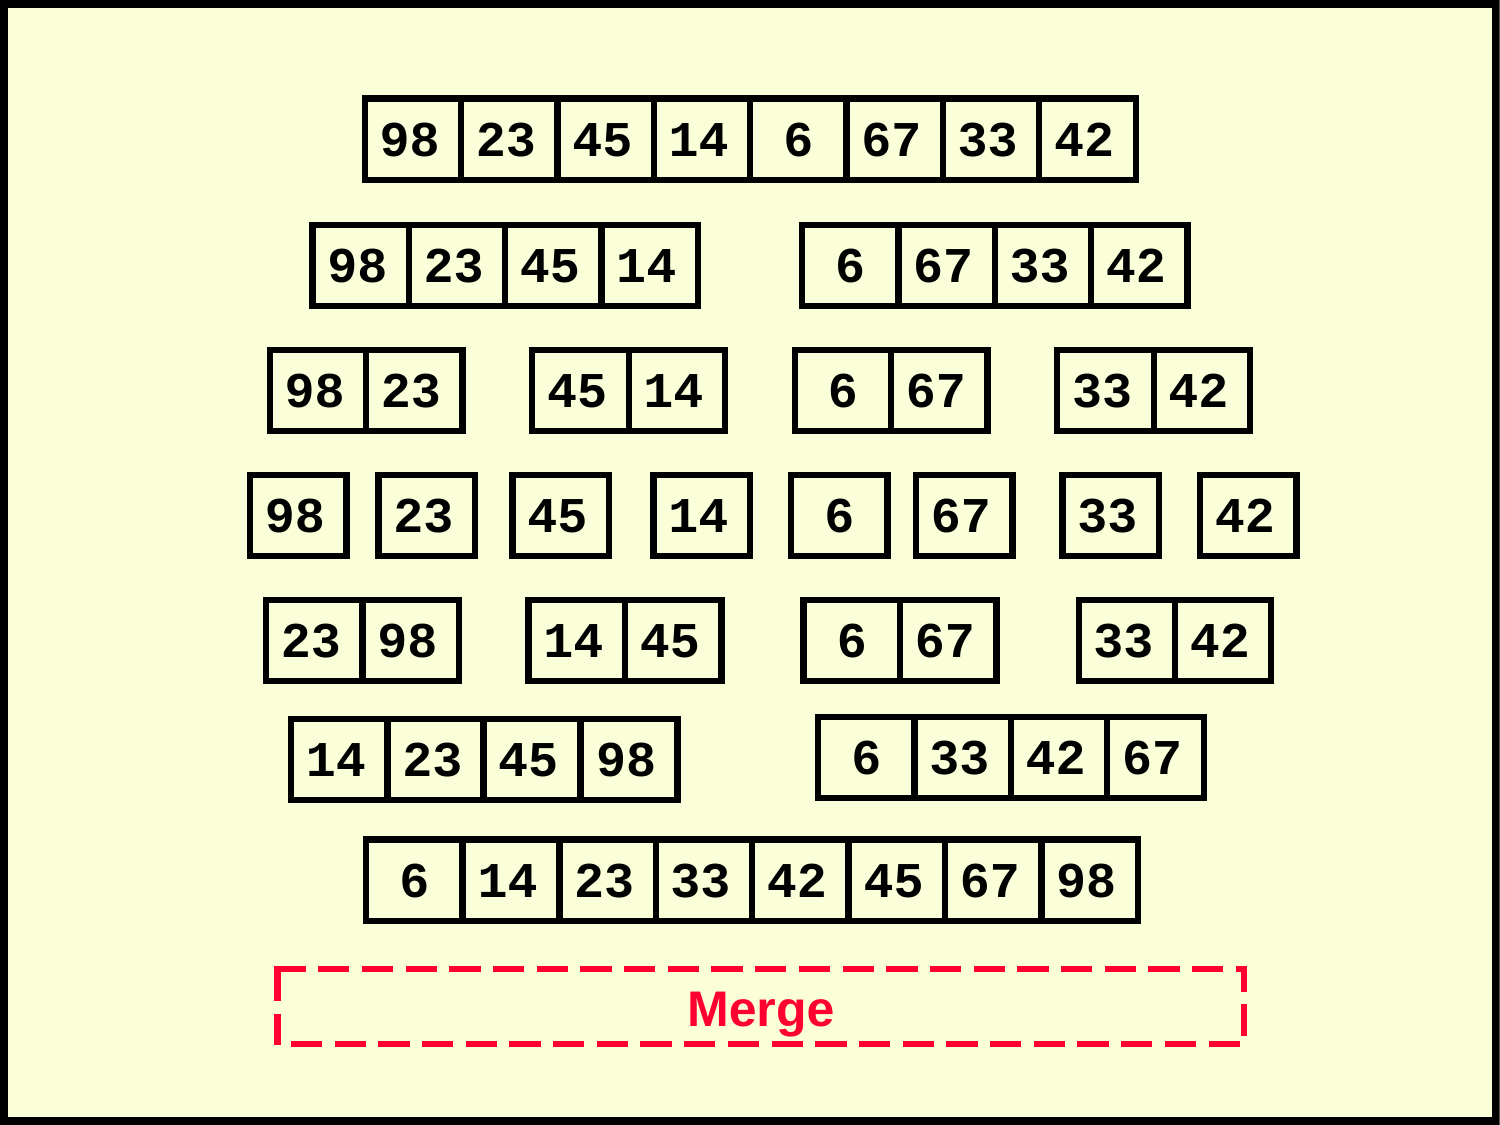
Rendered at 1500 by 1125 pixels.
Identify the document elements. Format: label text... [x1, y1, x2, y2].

text_box 98 [362, 600, 459, 682]
text_box 23 [378, 474, 475, 557]
text_box 42 [1039, 98, 1136, 180]
text_box 98 [249, 474, 347, 557]
text_box 33 [655, 839, 752, 921]
text_box 6 [791, 474, 888, 557]
text_box Merge [277, 968, 1244, 1045]
text_box 67 [1107, 716, 1204, 798]
text_box 14 [462, 839, 559, 921]
text_box 14 [528, 600, 625, 682]
text_box 42 [1176, 600, 1272, 682]
text_box 45 [506, 224, 601, 307]
text_box 6 [750, 98, 847, 180]
text_box 6 [802, 224, 899, 307]
text_box 33 [1078, 600, 1176, 682]
text_box 45 [532, 350, 628, 432]
text_box 67 [945, 839, 1041, 921]
text_box 45 [558, 98, 653, 180]
text_box 33 [914, 716, 1010, 798]
text_box 14 [628, 350, 726, 432]
text_box 23 [409, 224, 506, 307]
text_box 42 [752, 839, 848, 921]
text_box 67 [916, 474, 1013, 557]
text_box 23 [266, 600, 362, 682]
text_box 42 [1153, 350, 1251, 432]
text_box 42 [1200, 474, 1297, 557]
text_box 67 [892, 350, 988, 432]
text_box 67 [847, 98, 942, 180]
text_box 14 [653, 474, 751, 557]
text_box 23 [387, 718, 483, 801]
text_box 33 [942, 98, 1039, 180]
text_box 14 [653, 98, 750, 180]
text_box 6 [794, 350, 892, 432]
text_box 14 [601, 224, 698, 307]
text_box 23 [367, 350, 463, 432]
text_box 98 [1041, 839, 1138, 921]
text_box 33 [994, 224, 1091, 307]
text_box 45 [848, 839, 945, 921]
text_box 67 [899, 224, 994, 307]
text_box 6 [803, 600, 901, 682]
text_box 98 [581, 718, 678, 801]
text_box 6 [366, 839, 462, 921]
text_box 23 [559, 839, 655, 921]
text_box 23 [462, 98, 558, 180]
text_box 98 [364, 98, 462, 180]
text_box 33 [1062, 474, 1159, 557]
text_box 67 [901, 600, 997, 682]
text_box 98 [269, 350, 367, 432]
text_box 42 [1091, 224, 1188, 307]
text_box 45 [483, 718, 580, 801]
text_box 33 [1057, 350, 1153, 432]
text_box 14 [291, 718, 387, 801]
text_box 45 [625, 600, 722, 682]
text_box 42 [1010, 716, 1107, 798]
text_box 45 [512, 474, 609, 557]
text_box 98 [312, 224, 409, 307]
text_box 6 [818, 716, 914, 798]
